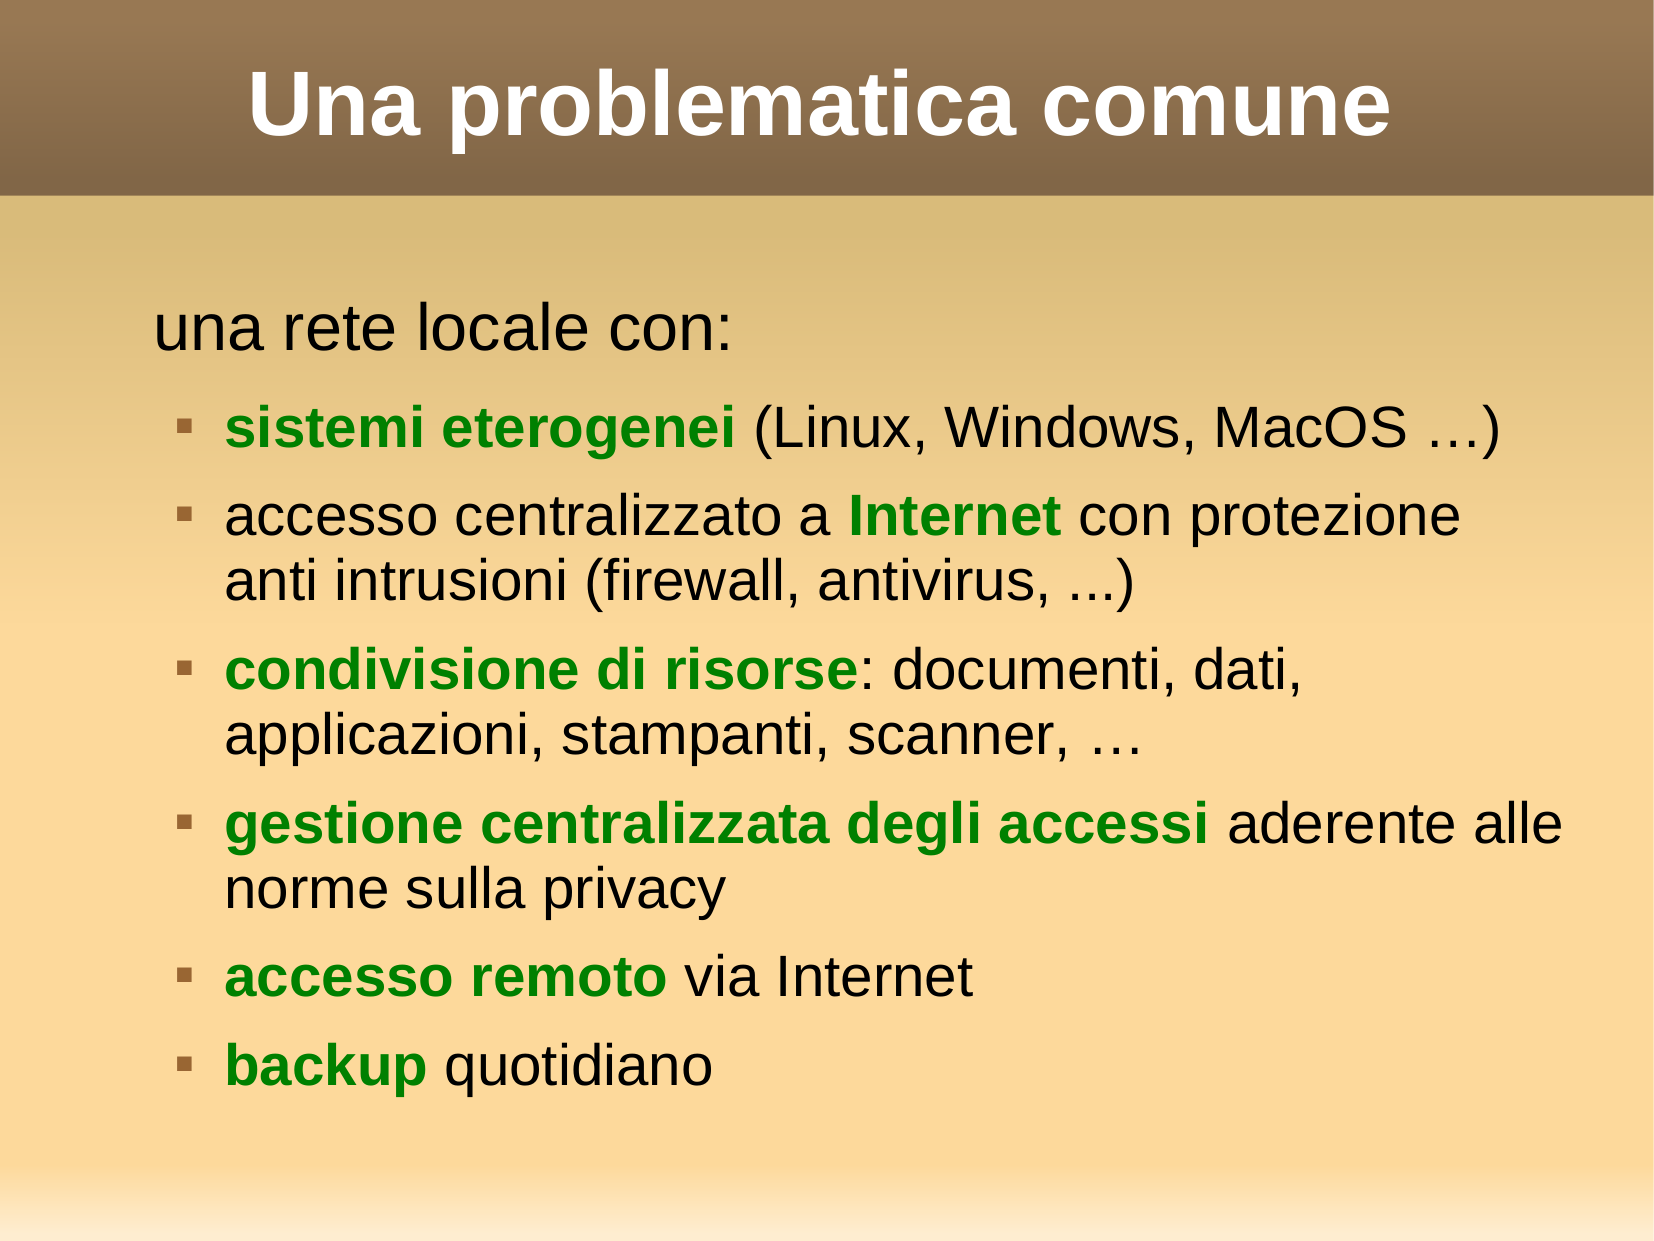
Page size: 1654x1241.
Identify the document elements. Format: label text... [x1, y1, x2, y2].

list una rete locale con: sistemi eterogenei (Linux, Windows, MacOS …) accesso centralizzato a Internet con protezione anti intrusioni (firewall, antivirus, ...) condivisione di risorse: documenti, dati, applicazioni, stampanti, scanner, … gestione centralizzata degli accessi aderente alle norme sulla privacy accesso remoto via Internet backup quotidiano [82, 290, 1571, 1197]
title Una problematica comune [76, 0, 1565, 208]
picture [0, 0, 1654, 1241]
